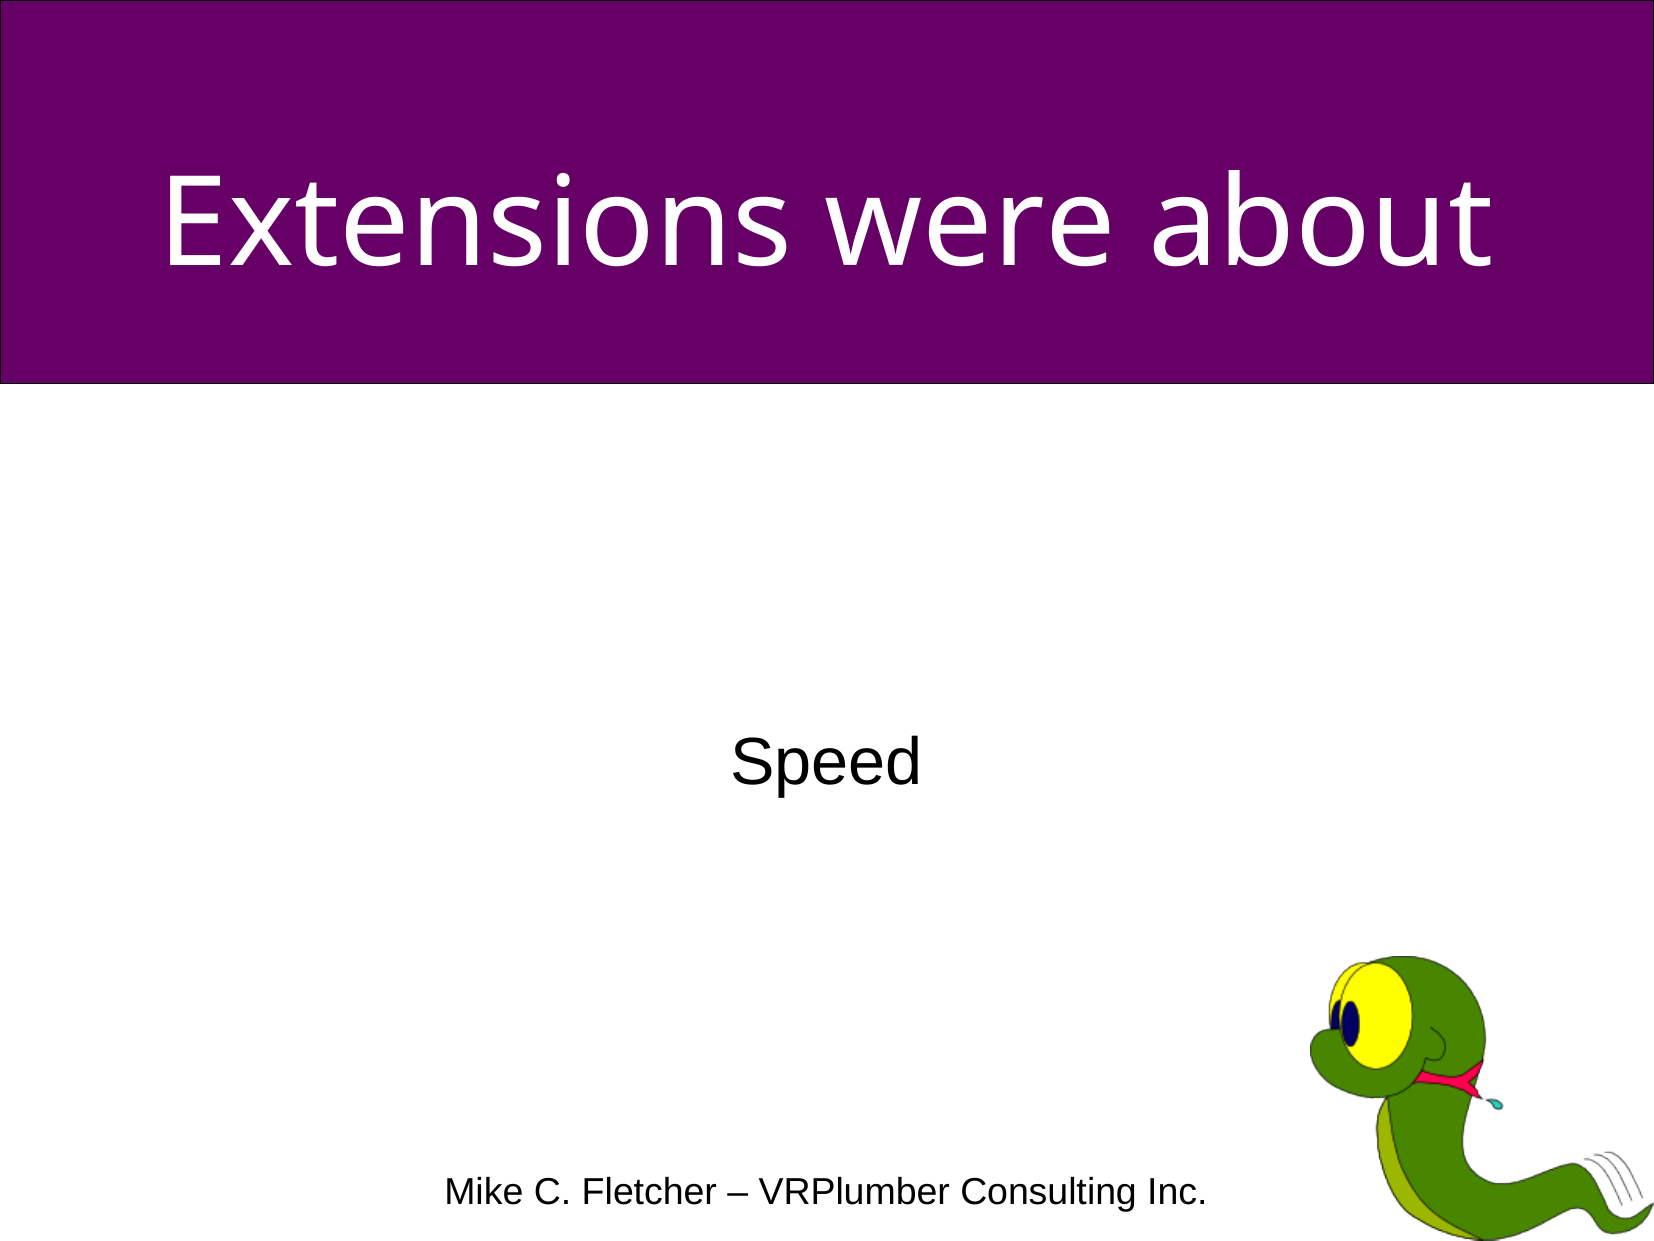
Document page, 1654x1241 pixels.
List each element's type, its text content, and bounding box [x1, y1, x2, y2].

subtitle Speed [82, 420, 1571, 1102]
picture [1310, 956, 1654, 1241]
title Extensions were about [82, 56, 1571, 377]
